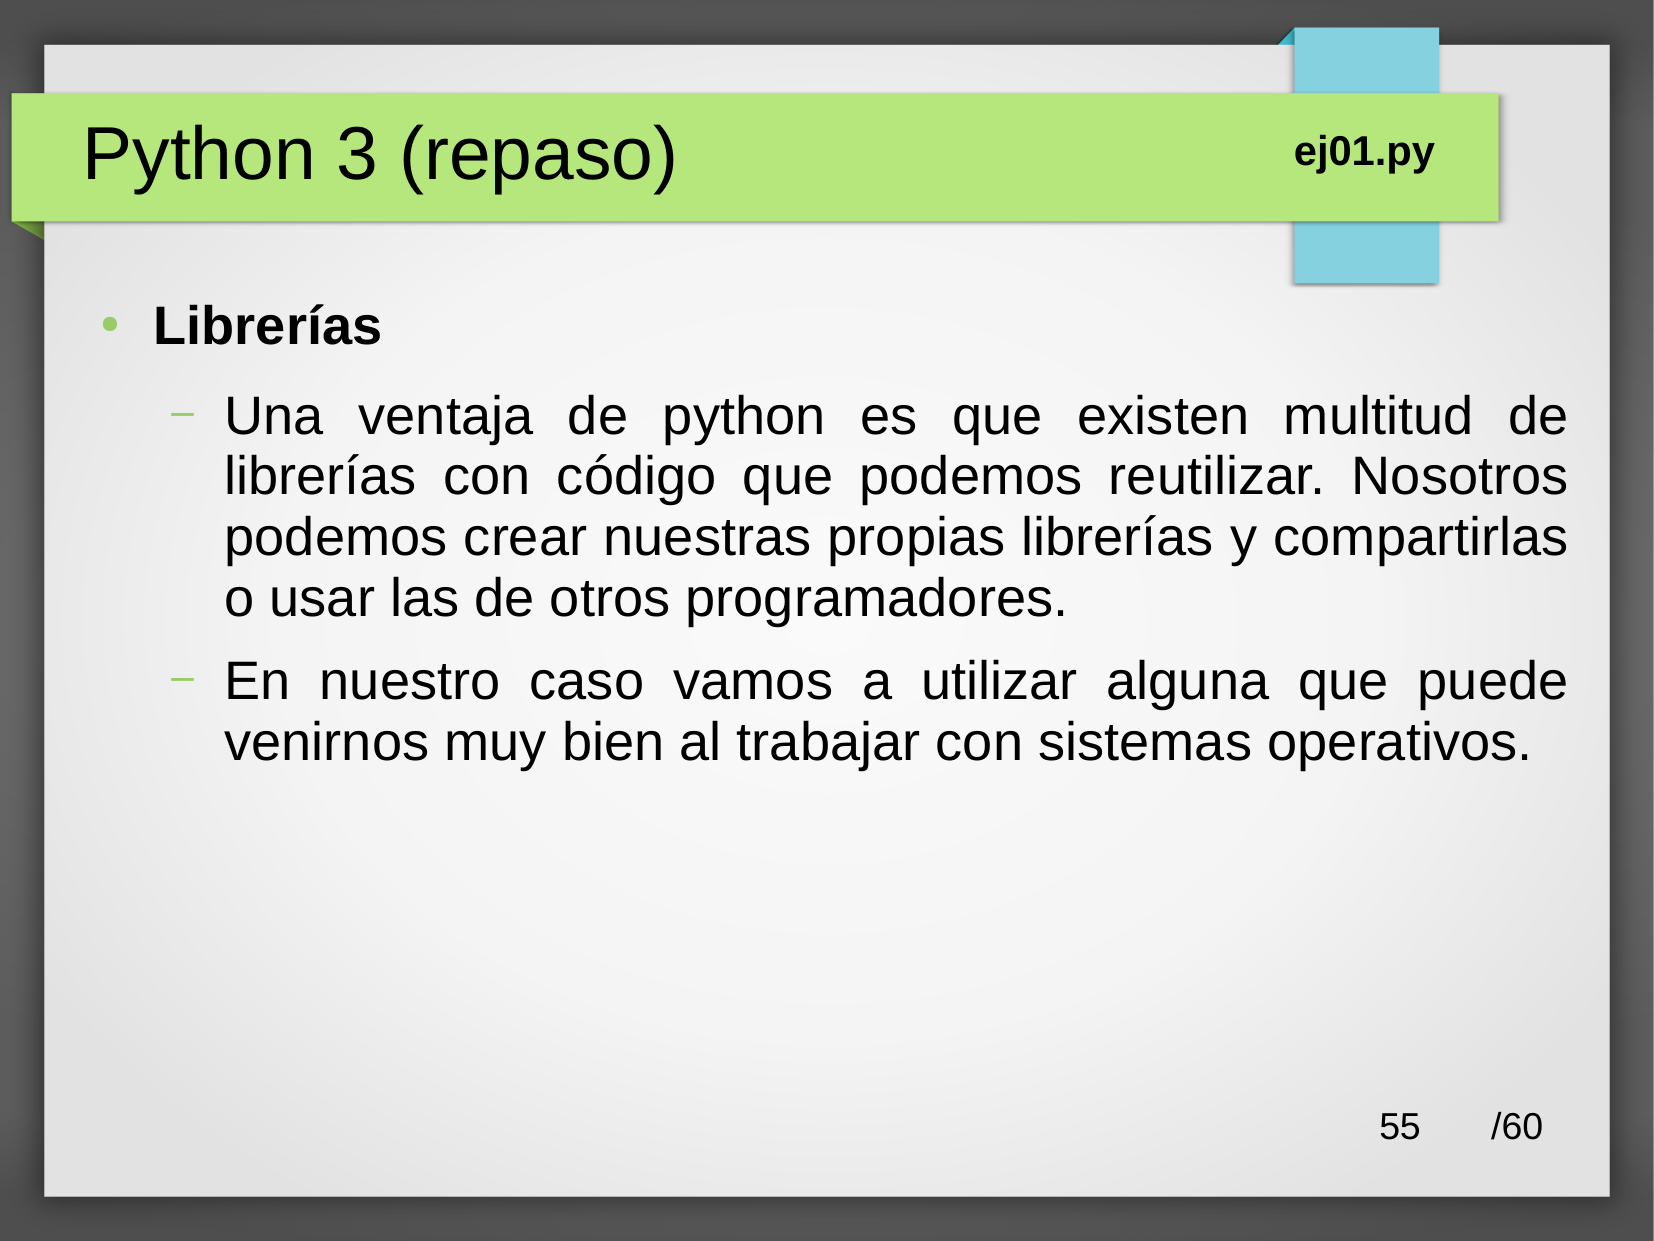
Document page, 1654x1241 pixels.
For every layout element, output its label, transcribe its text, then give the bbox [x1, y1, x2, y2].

picture [0, 0, 1654, 1241]
list Librerías Una ventaja de python es que existen multitud de librerías con código que podemos reutilizar. Nosotros podemos crear nuestras propias librerías y compartirlas o usar las de otros programadores. En nuestro caso vamos a utilizar alguna que puede venirnos muy bien al trabajar con sistemas operativos. [82, 295, 1571, 1015]
text_box ej01.py [1279, 120, 1465, 229]
title Python 3 (repaso) [82, 94, 1264, 213]
text_box <número> [1364, 1098, 1476, 1169]
text_box /60 [1476, 1098, 1644, 1169]
